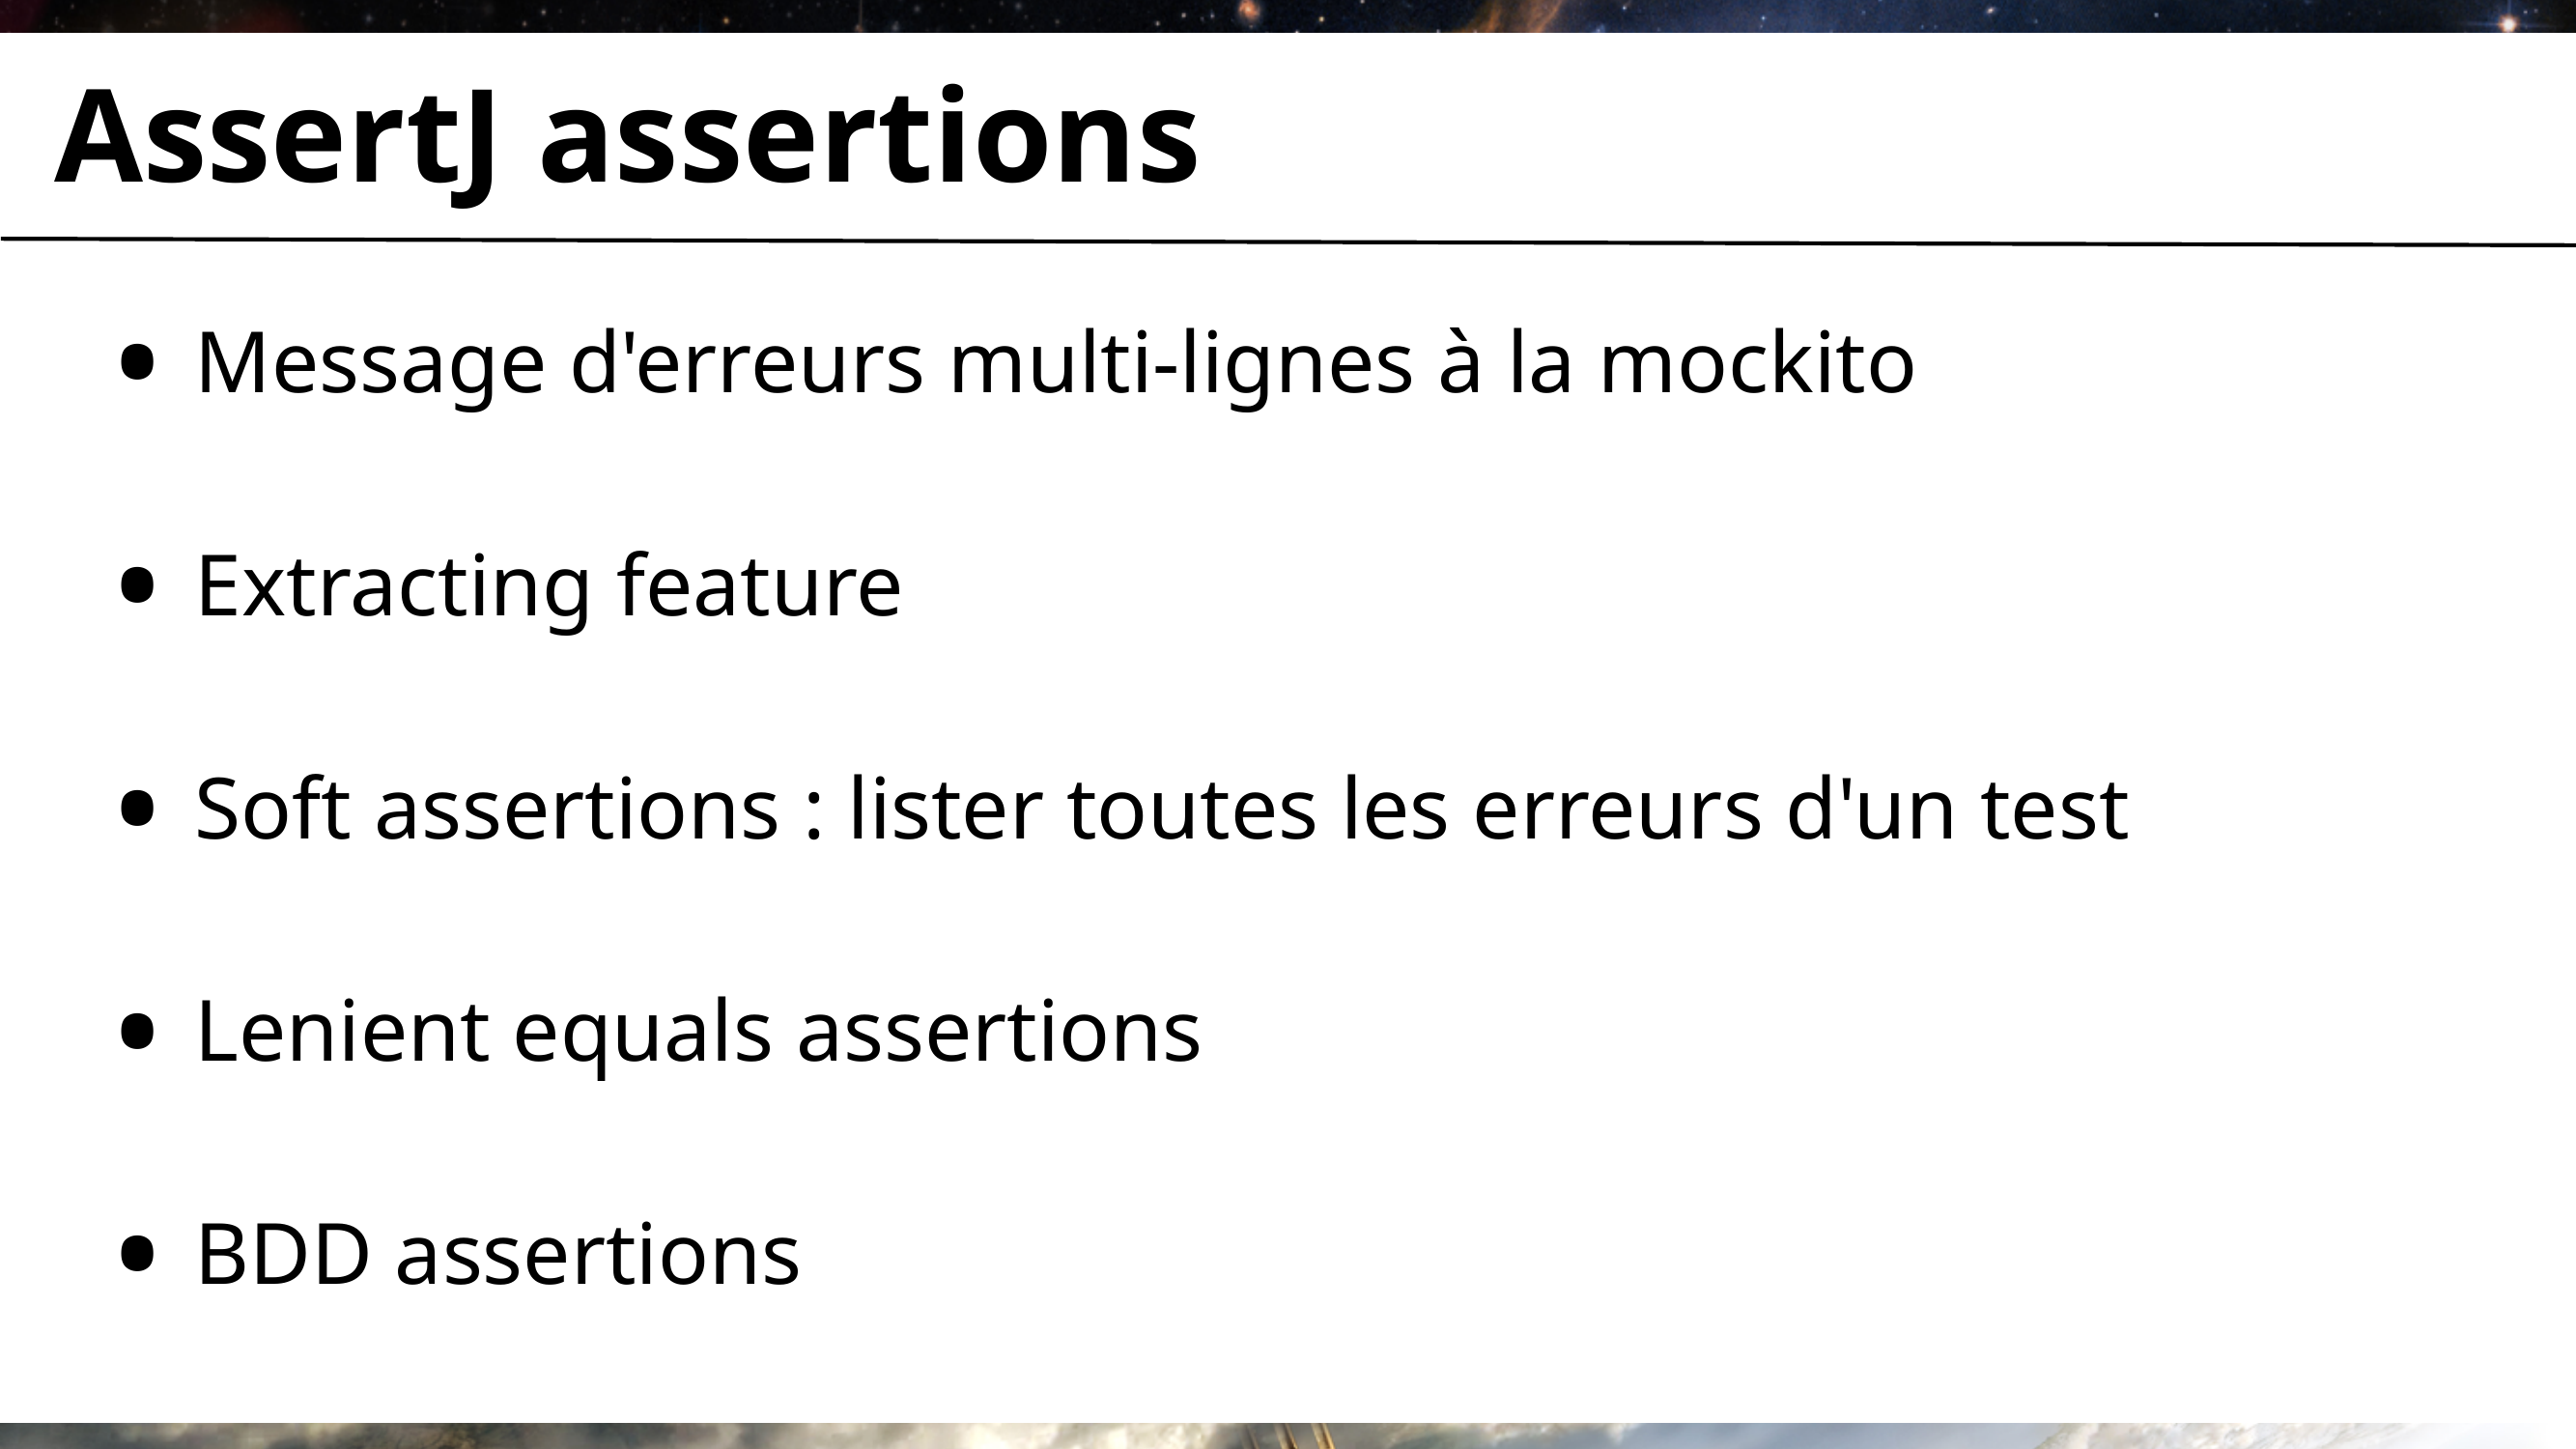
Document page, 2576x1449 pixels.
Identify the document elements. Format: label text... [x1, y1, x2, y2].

picture [0, 1423, 2576, 1449]
picture [0, 0, 2576, 33]
title AssertJ assertions [45, 12, 2528, 250]
list Message d'erreurs multi-lignes à la mockito Extracting feature Soft assertions : lister toutes les erreurs d'un test Lenient equals assertions BDD assertions [68, 299, 2409, 1313]
